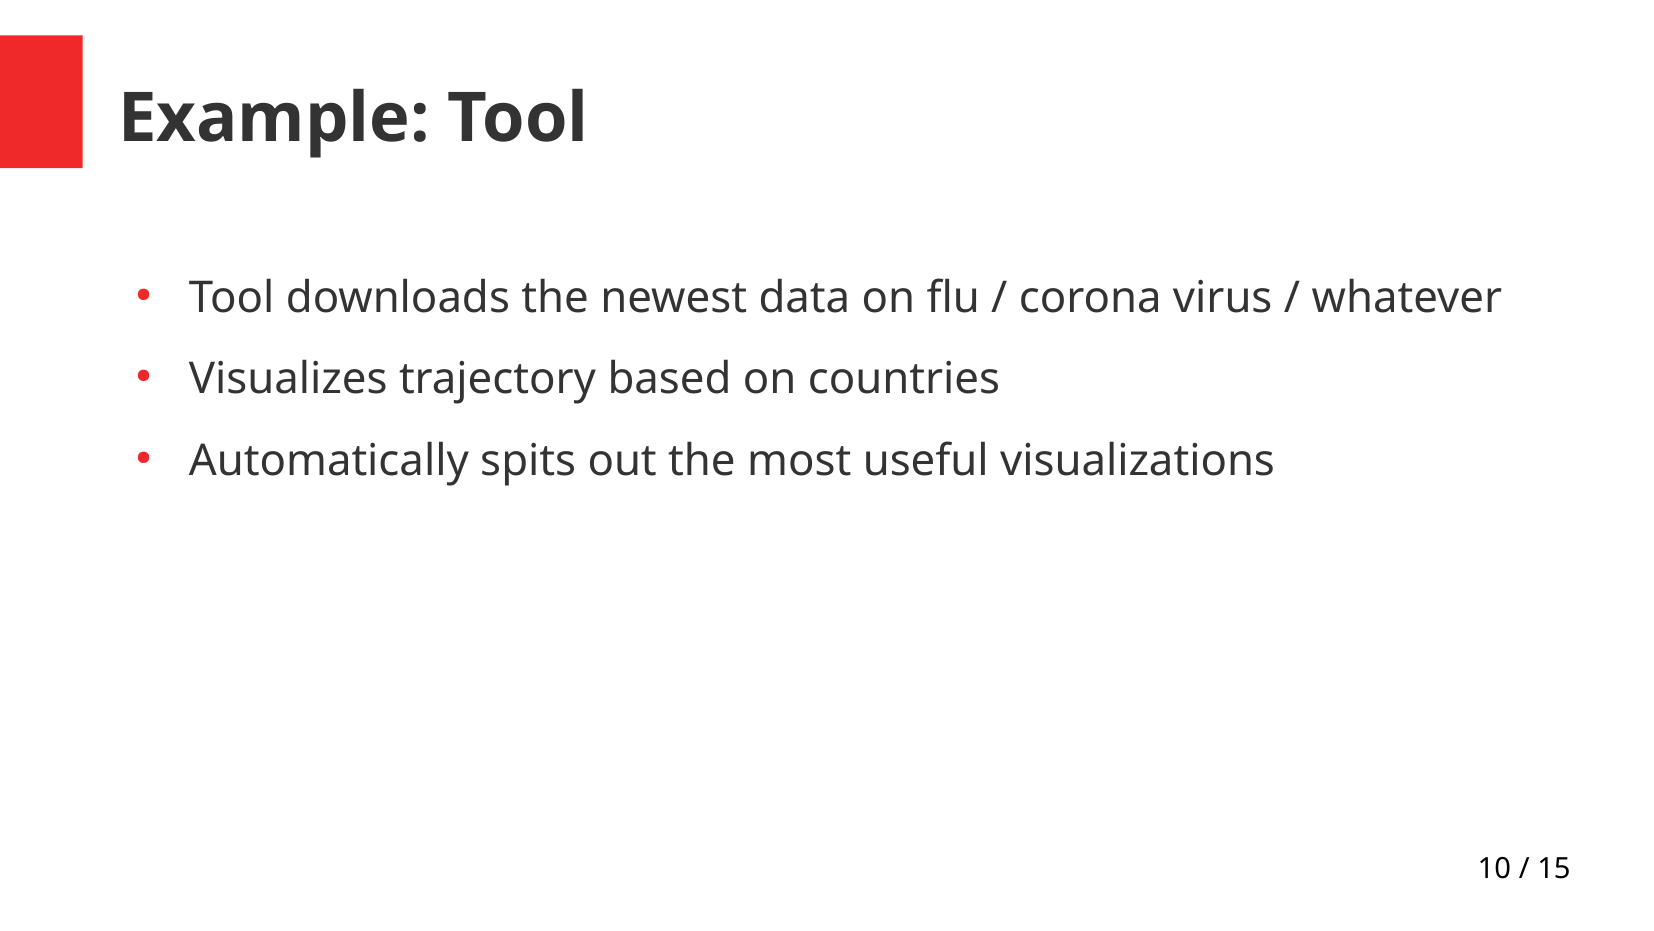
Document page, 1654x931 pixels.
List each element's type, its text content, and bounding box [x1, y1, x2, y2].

list Tool downloads the newest data on flu / corona virus / whatever Visualizes trajectory based on countries Automatically spits out the most useful visualizations [118, 265, 1536, 806]
title Example: Tool [118, 36, 1571, 193]
